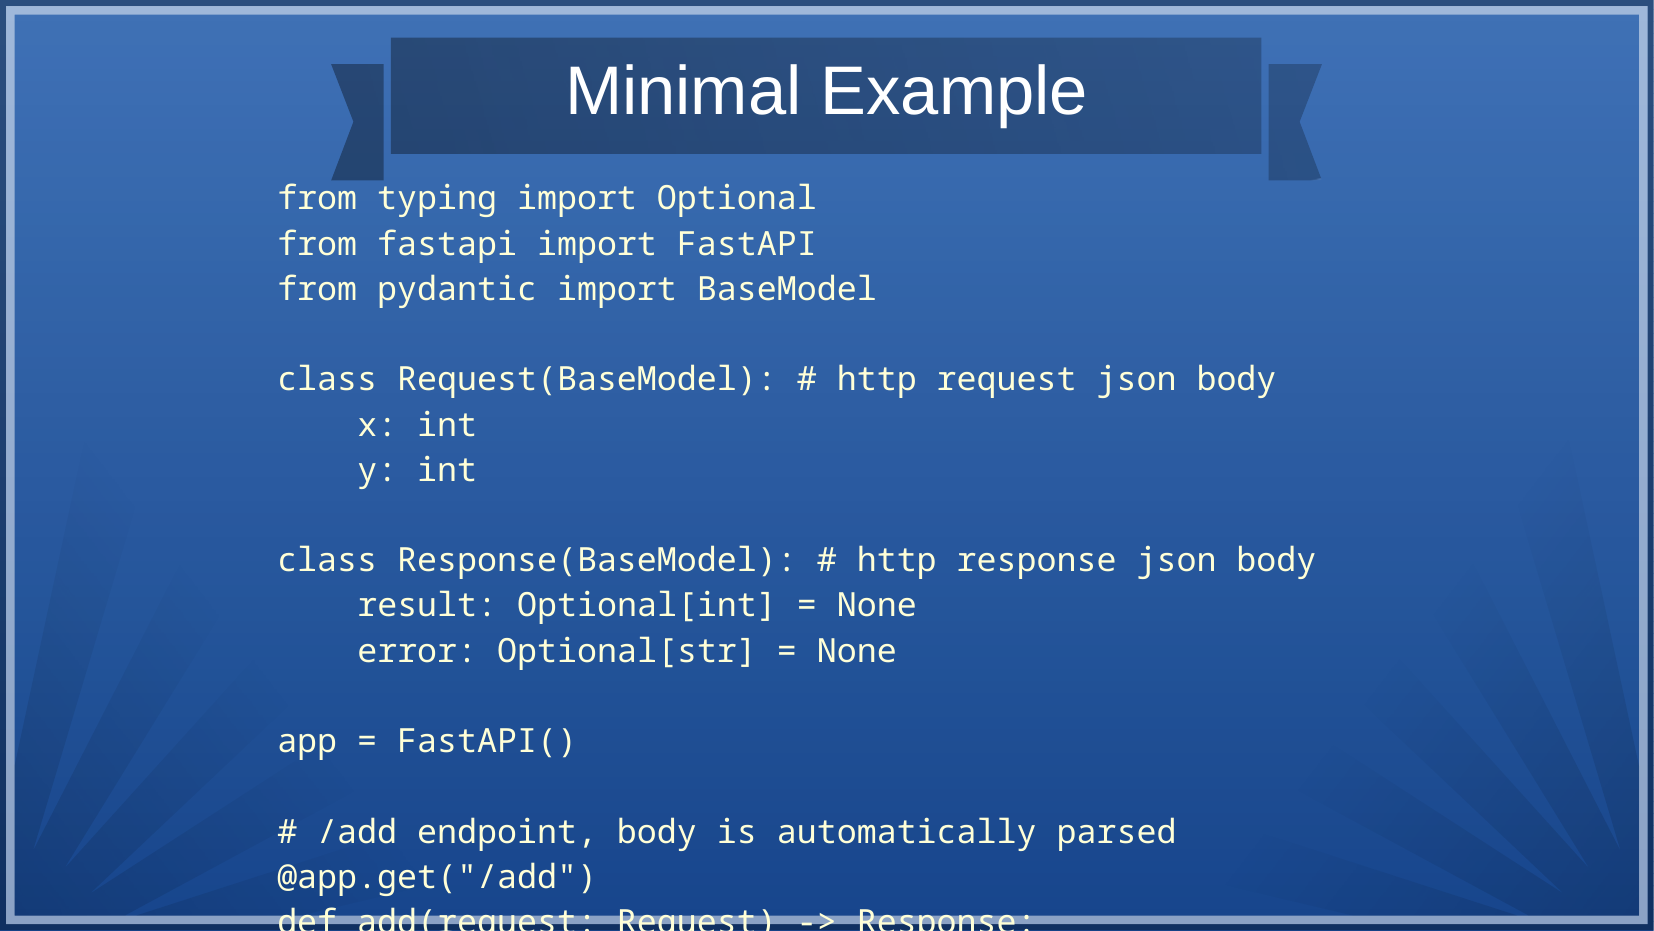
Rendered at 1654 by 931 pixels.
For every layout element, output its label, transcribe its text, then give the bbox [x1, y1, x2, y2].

text_box from typing import Optional from fastapi import FastAPI from pydantic import BaseModel class Request(BaseModel): # http request json body x: int y: int class Response(BaseModel): # http response json body result: Optional[int] = None error: Optional[str] = None app = FastAPI() # /add endpoint, body is automatically parsed @app.get("/add") def add(request: Request) -> Response: return Response(request.x + request.y) [262, 166, 1538, 896]
title Minimal Example [389, 31, 1264, 151]
